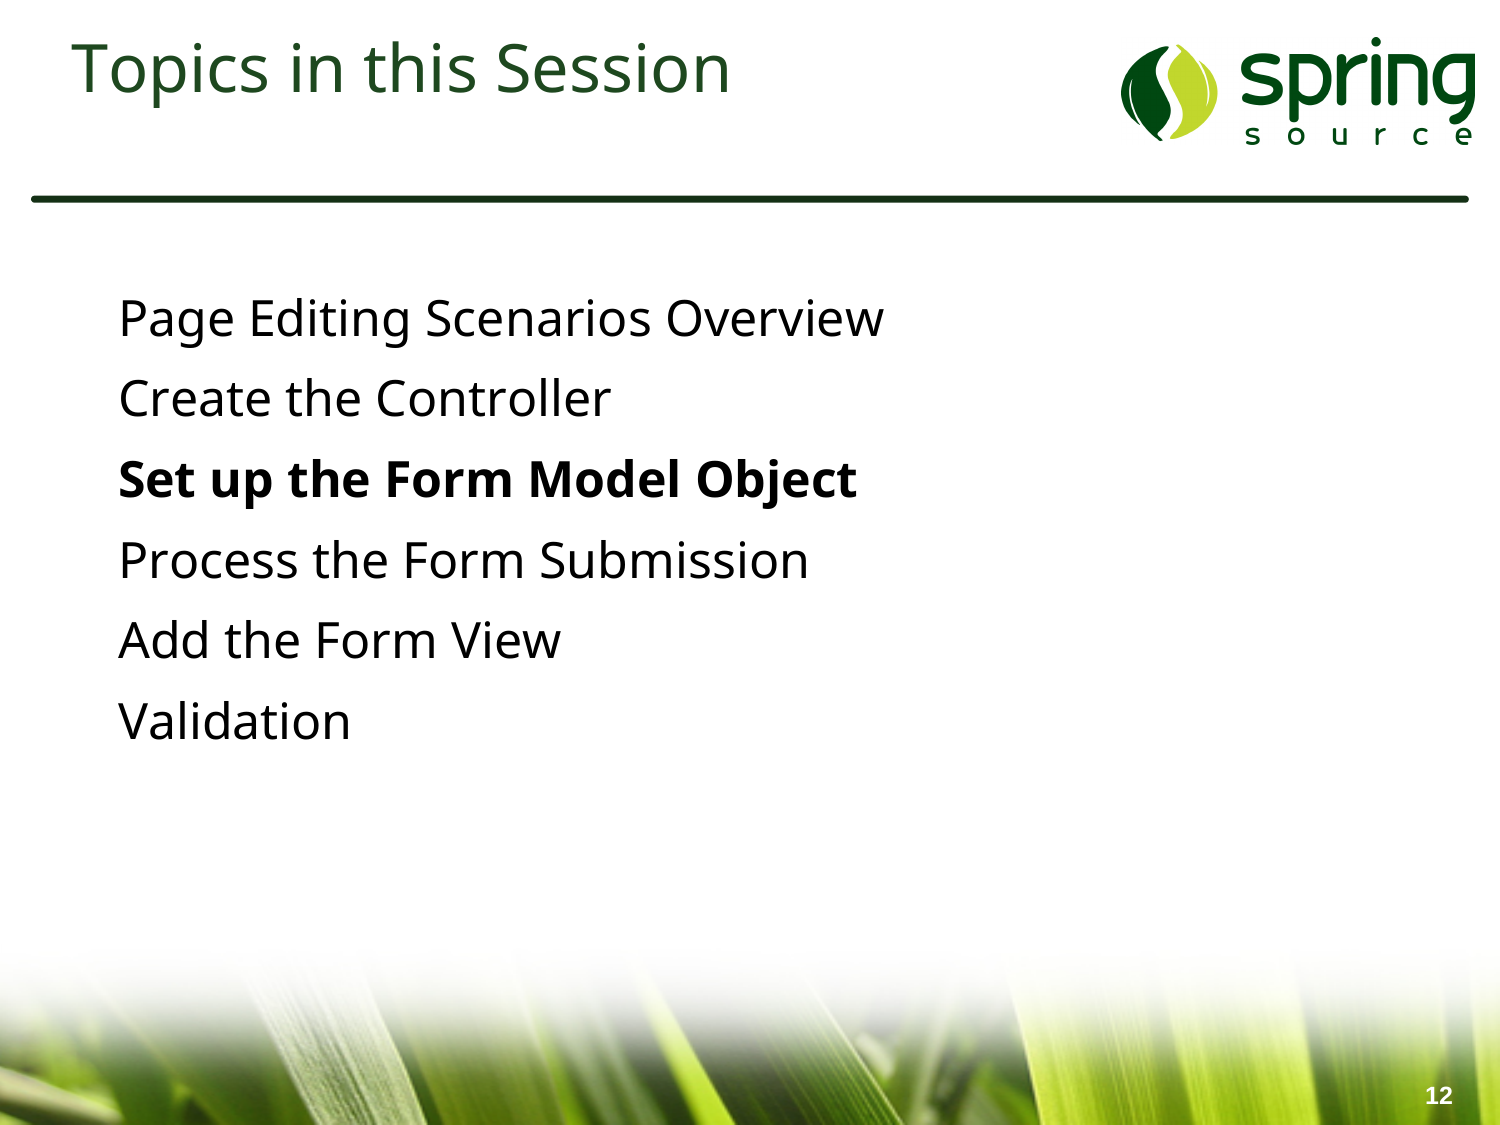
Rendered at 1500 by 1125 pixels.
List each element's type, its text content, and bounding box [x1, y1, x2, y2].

list Page Editing Scenarios Overview Create the Controller Set up the Form Model Object Process the Form Submission Add the Form View Validation [103, 275, 1394, 938]
title Topics in this Session [56, 13, 1089, 176]
picture [1121, 37, 1475, 145]
picture [0, 944, 1500, 1125]
